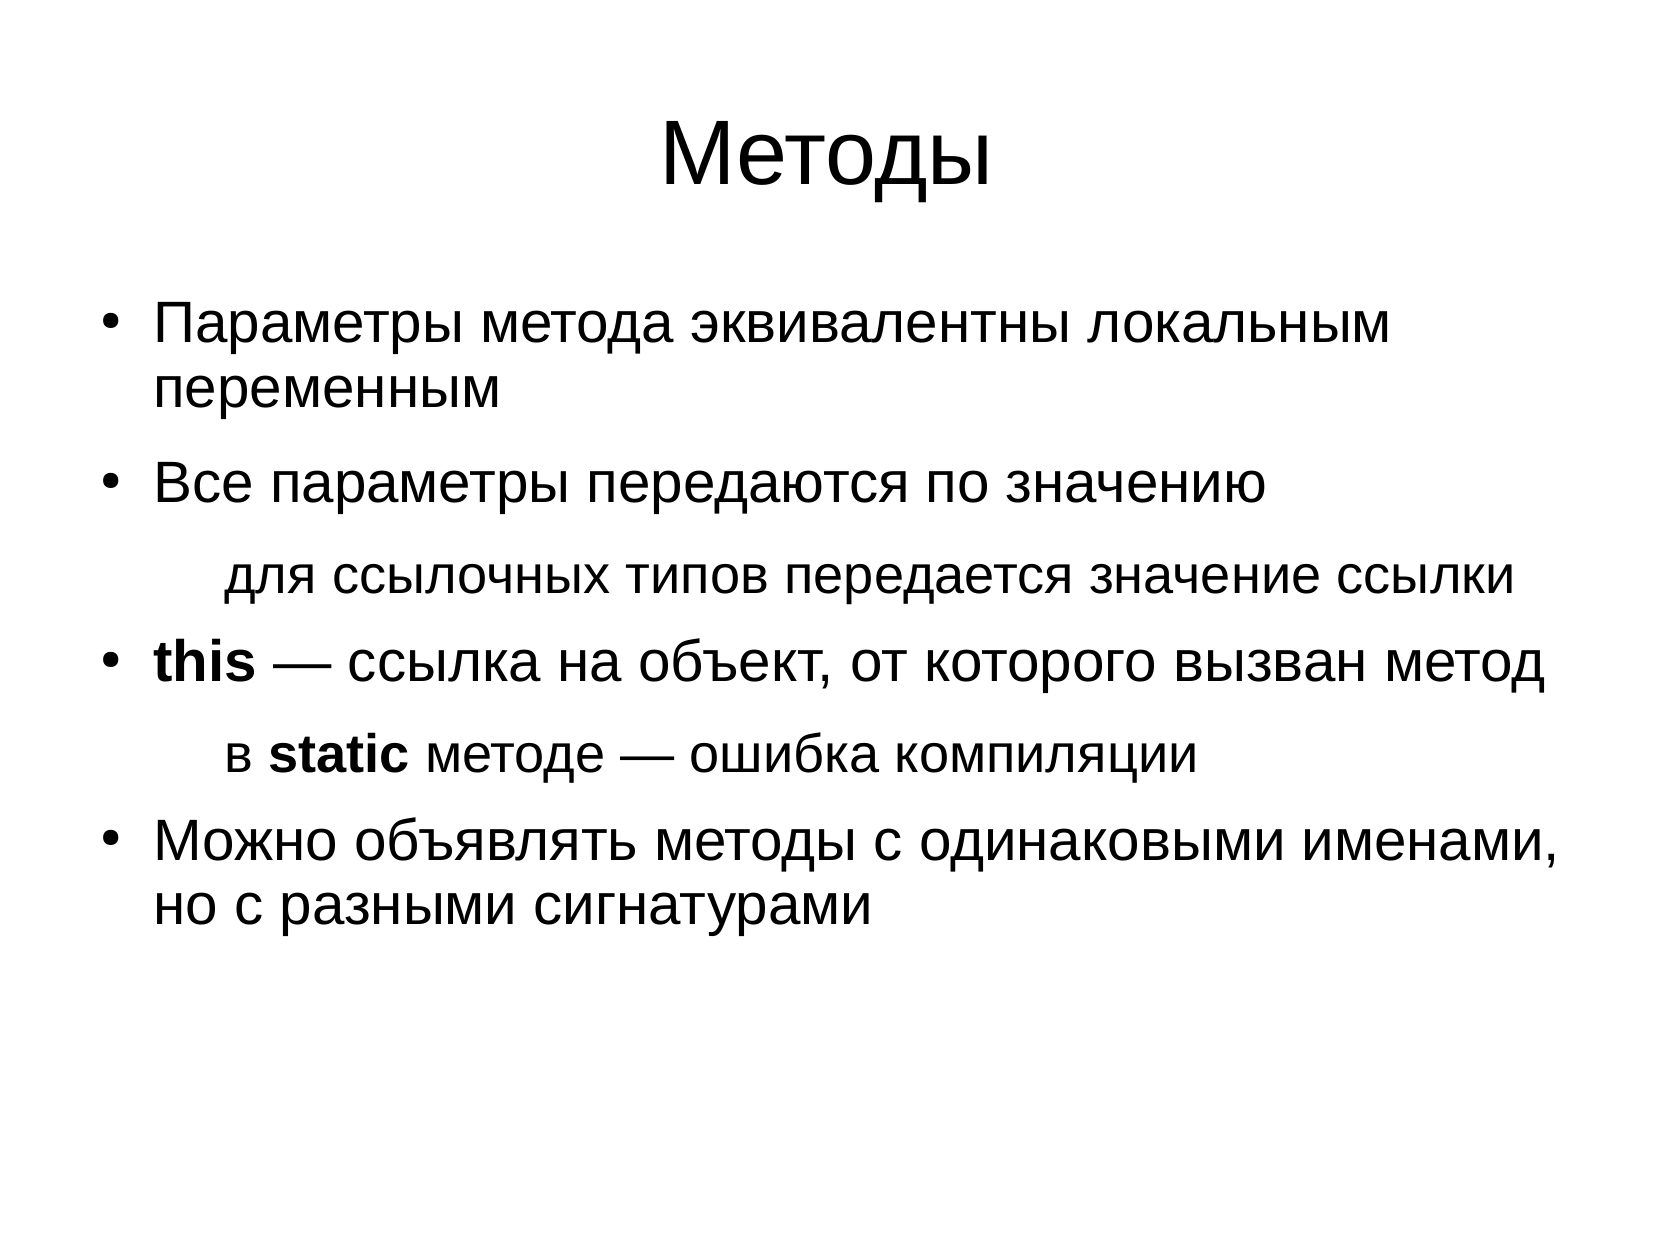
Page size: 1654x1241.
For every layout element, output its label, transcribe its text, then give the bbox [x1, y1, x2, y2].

list Параметры метода эквивалентны локальным переменным Все параметры передаются по значению для ссылочных типов передается значение ссылки this — ссылка на объект, от которого вызван метод в static методе — ошибка компиляции Можно объявлять методы с одинаковыми именами, но с разными сигнатурами [82, 290, 1571, 1010]
title Методы [82, 49, 1571, 257]
